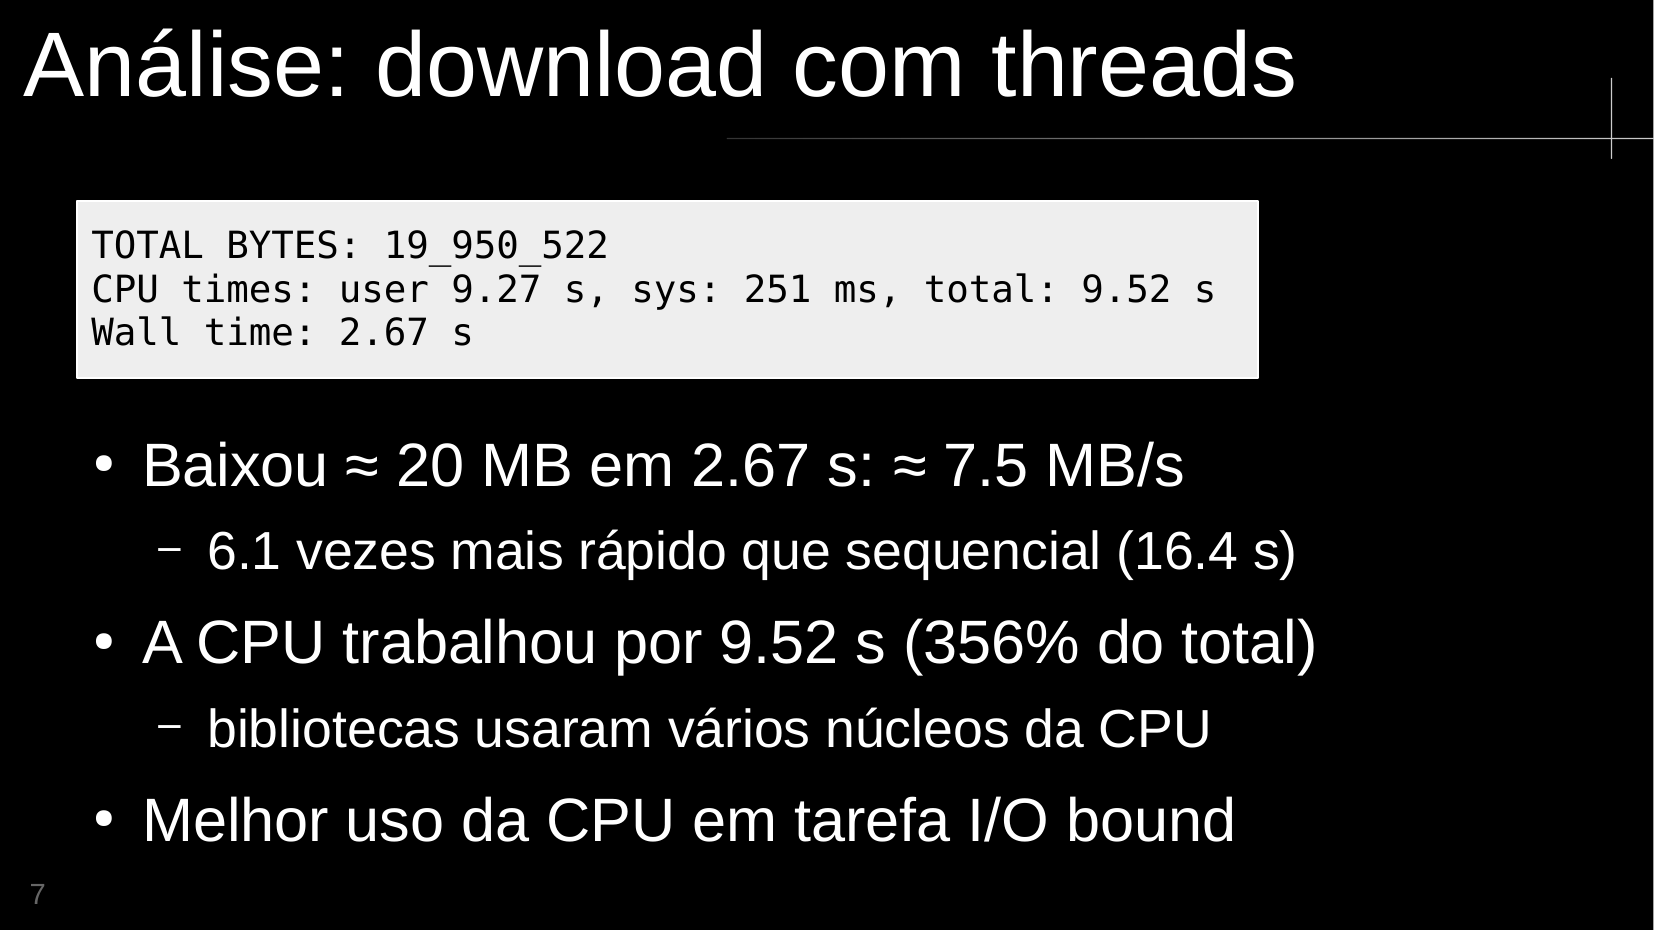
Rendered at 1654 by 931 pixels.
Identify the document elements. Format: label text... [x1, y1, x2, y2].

text_box TOTAL BYTES: 19_950_522 CPU times: user 9.27 s, sys: 251 ms, total: 9.52 s Wall time: 2.67 s [76, 200, 1258, 378]
list Baixou ≈ 20 MB em 2.67 s: ≈ 7.5 MB/s 6.1 vezes mais rápido que sequencial (16.4 s) A CPU trabalhou por 9.52 s (356% do total) bibliotecas usaram vários núcleos da CPU Melhor uso da CPU em tarefa I/O bound [76, 431, 1565, 857]
title Análise: download com threads [23, 11, 1589, 119]
